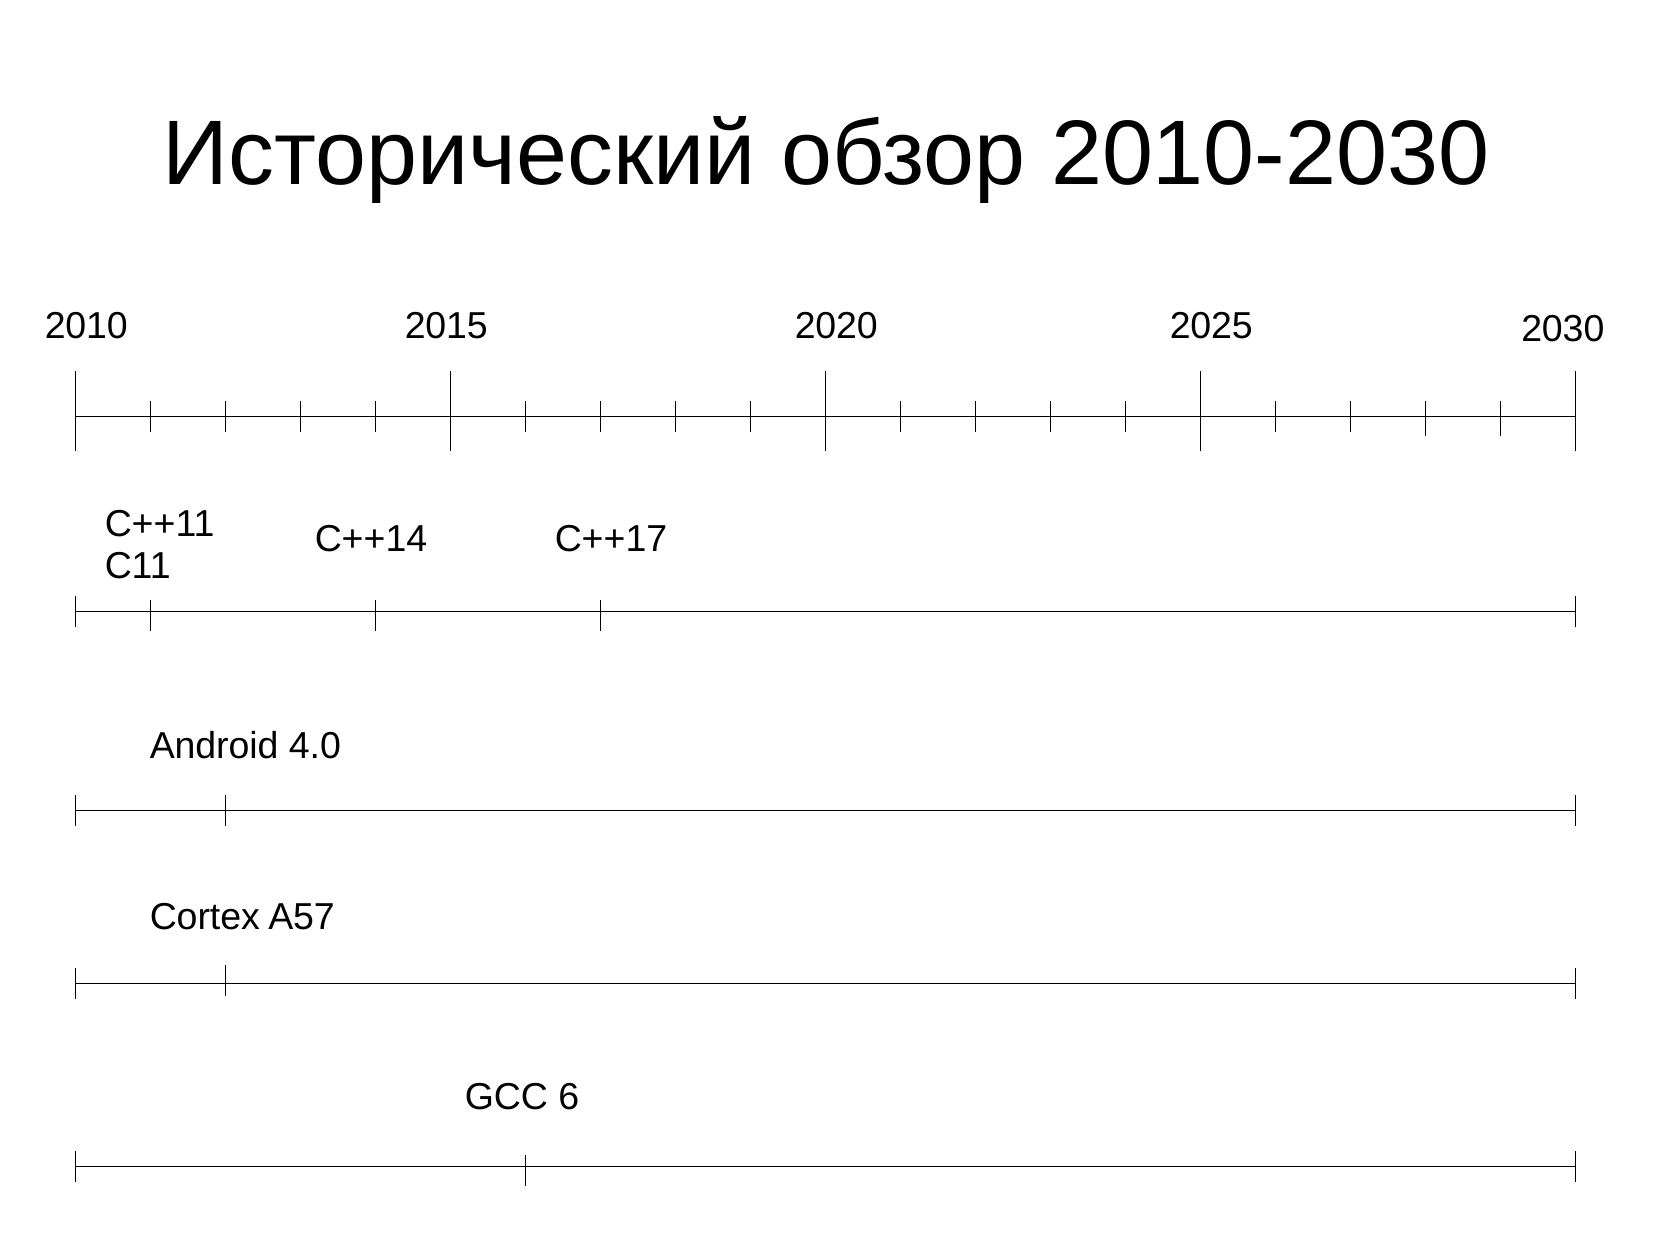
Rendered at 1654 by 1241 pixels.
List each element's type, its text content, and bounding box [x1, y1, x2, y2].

text_box C++11 C11 [90, 495, 241, 594]
text_box Android 4.0 [135, 717, 376, 790]
text_box C++14 [300, 510, 451, 582]
text_box C++17 [540, 510, 691, 567]
text_box 2030 [1506, 300, 1627, 361]
text_box Cortex A57 [135, 888, 376, 961]
text_box 2025 [1155, 296, 1276, 354]
title Исторический обзор 2010-2030 [82, 49, 1571, 257]
text_box 2020 [780, 296, 901, 354]
text_box 2015 [390, 296, 511, 354]
text_box GCC 6 [450, 1068, 601, 1141]
text_box 2010 [30, 296, 151, 354]
